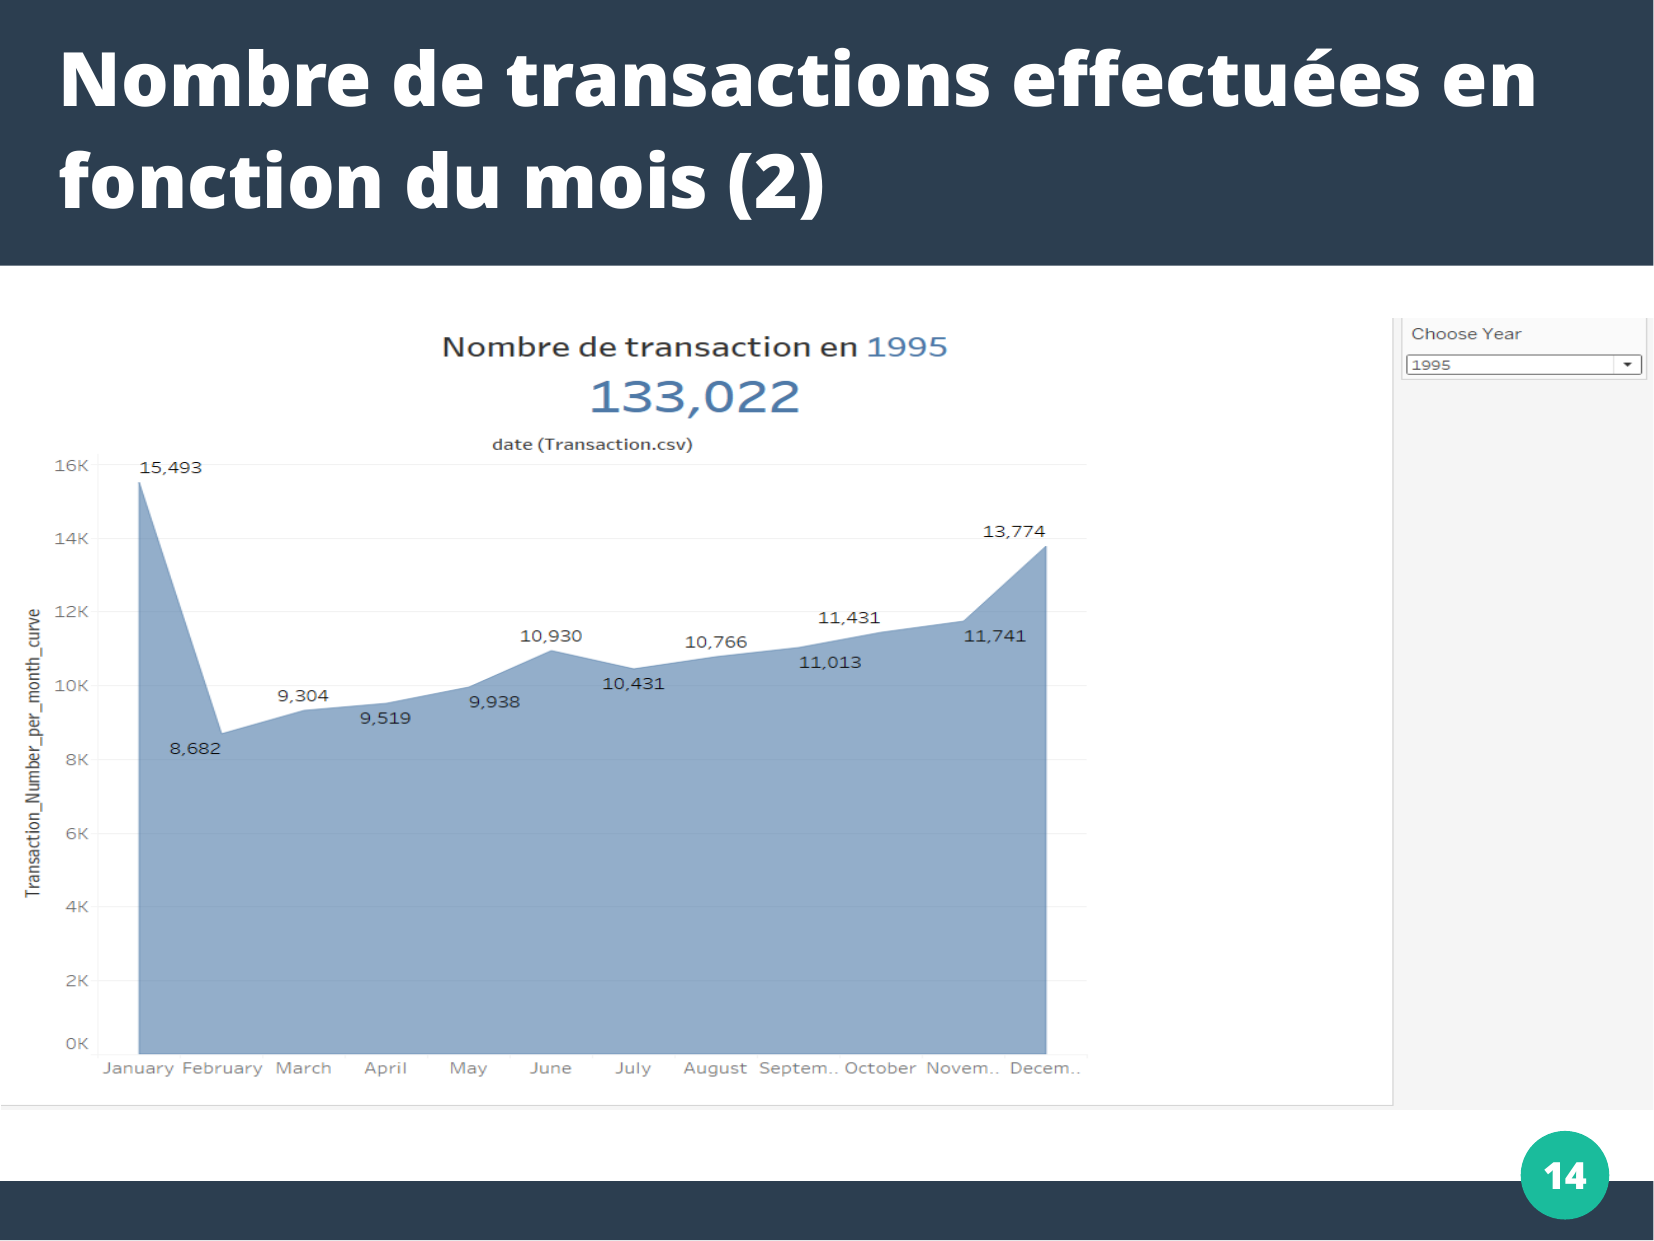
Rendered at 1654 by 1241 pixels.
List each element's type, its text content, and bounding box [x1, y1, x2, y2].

title Nombre de transactions effectuées en fonction du mois (2) [59, 49, 1595, 207]
picture [1, 318, 1654, 1111]
